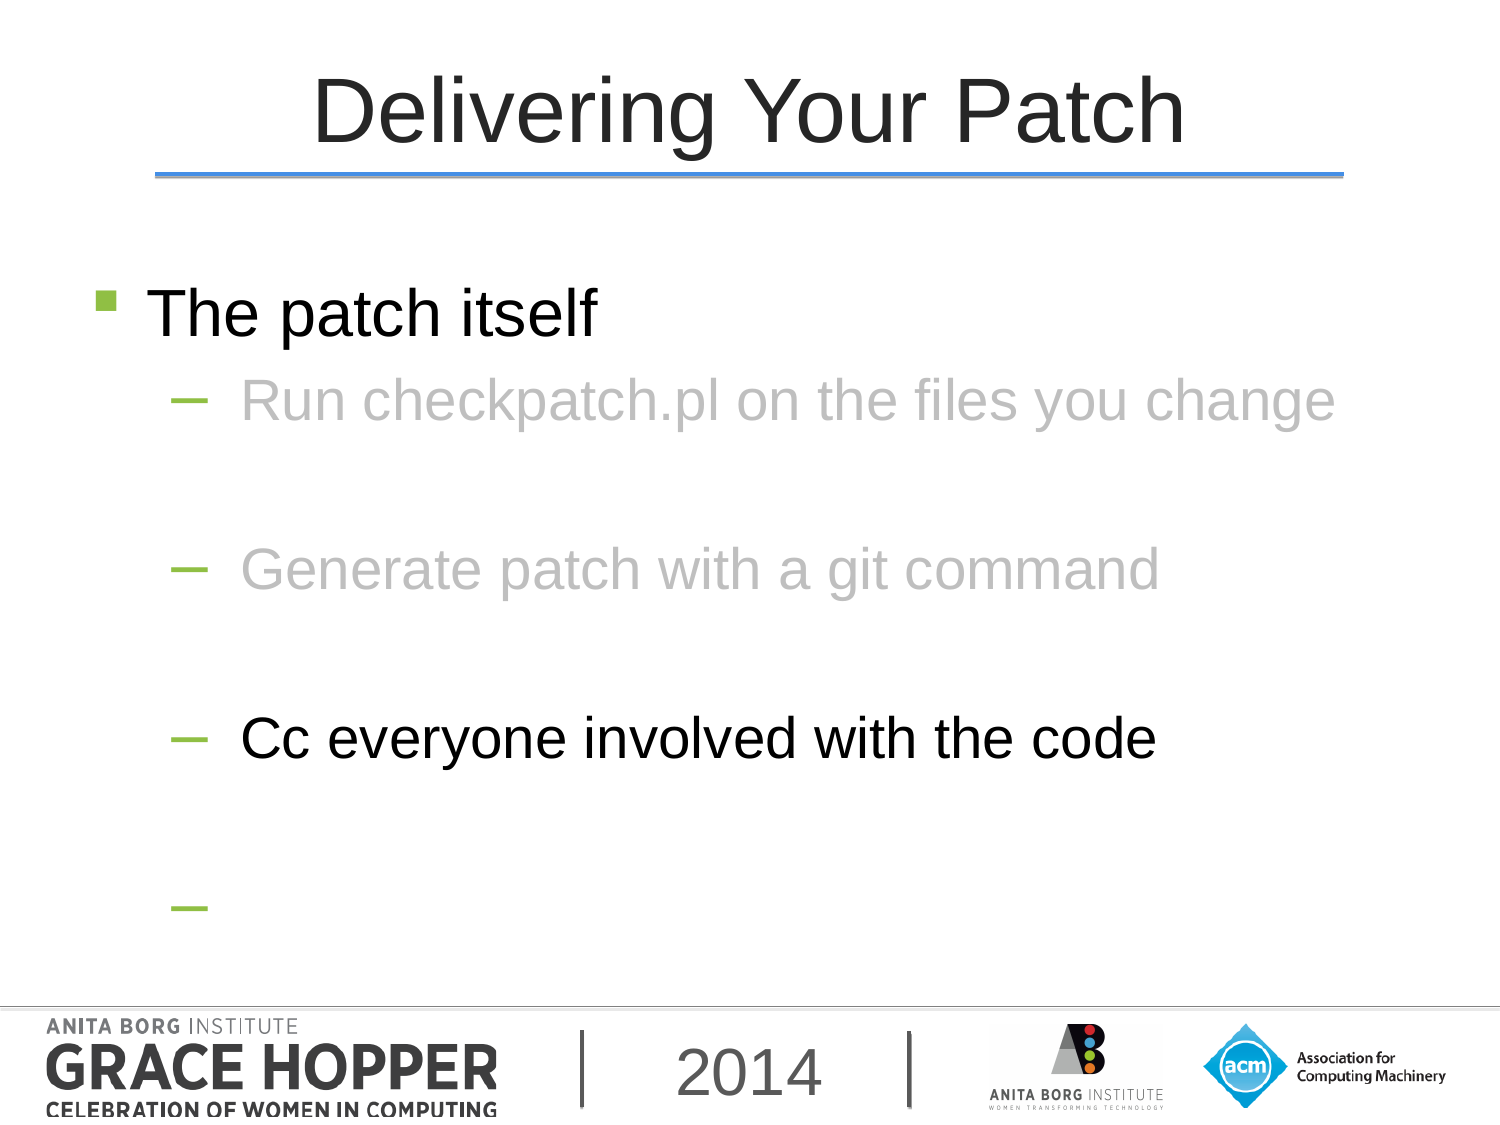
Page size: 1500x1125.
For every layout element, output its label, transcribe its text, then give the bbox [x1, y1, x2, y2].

list The patch itself Run checkpatch.pl on the files you change Generate patch with a git command Cc everyone involved with the code Send using plain text mail [75, 262, 1425, 1005]
picture [989, 1024, 1163, 1110]
title Delivering Your Patch [75, 19, 1425, 191]
